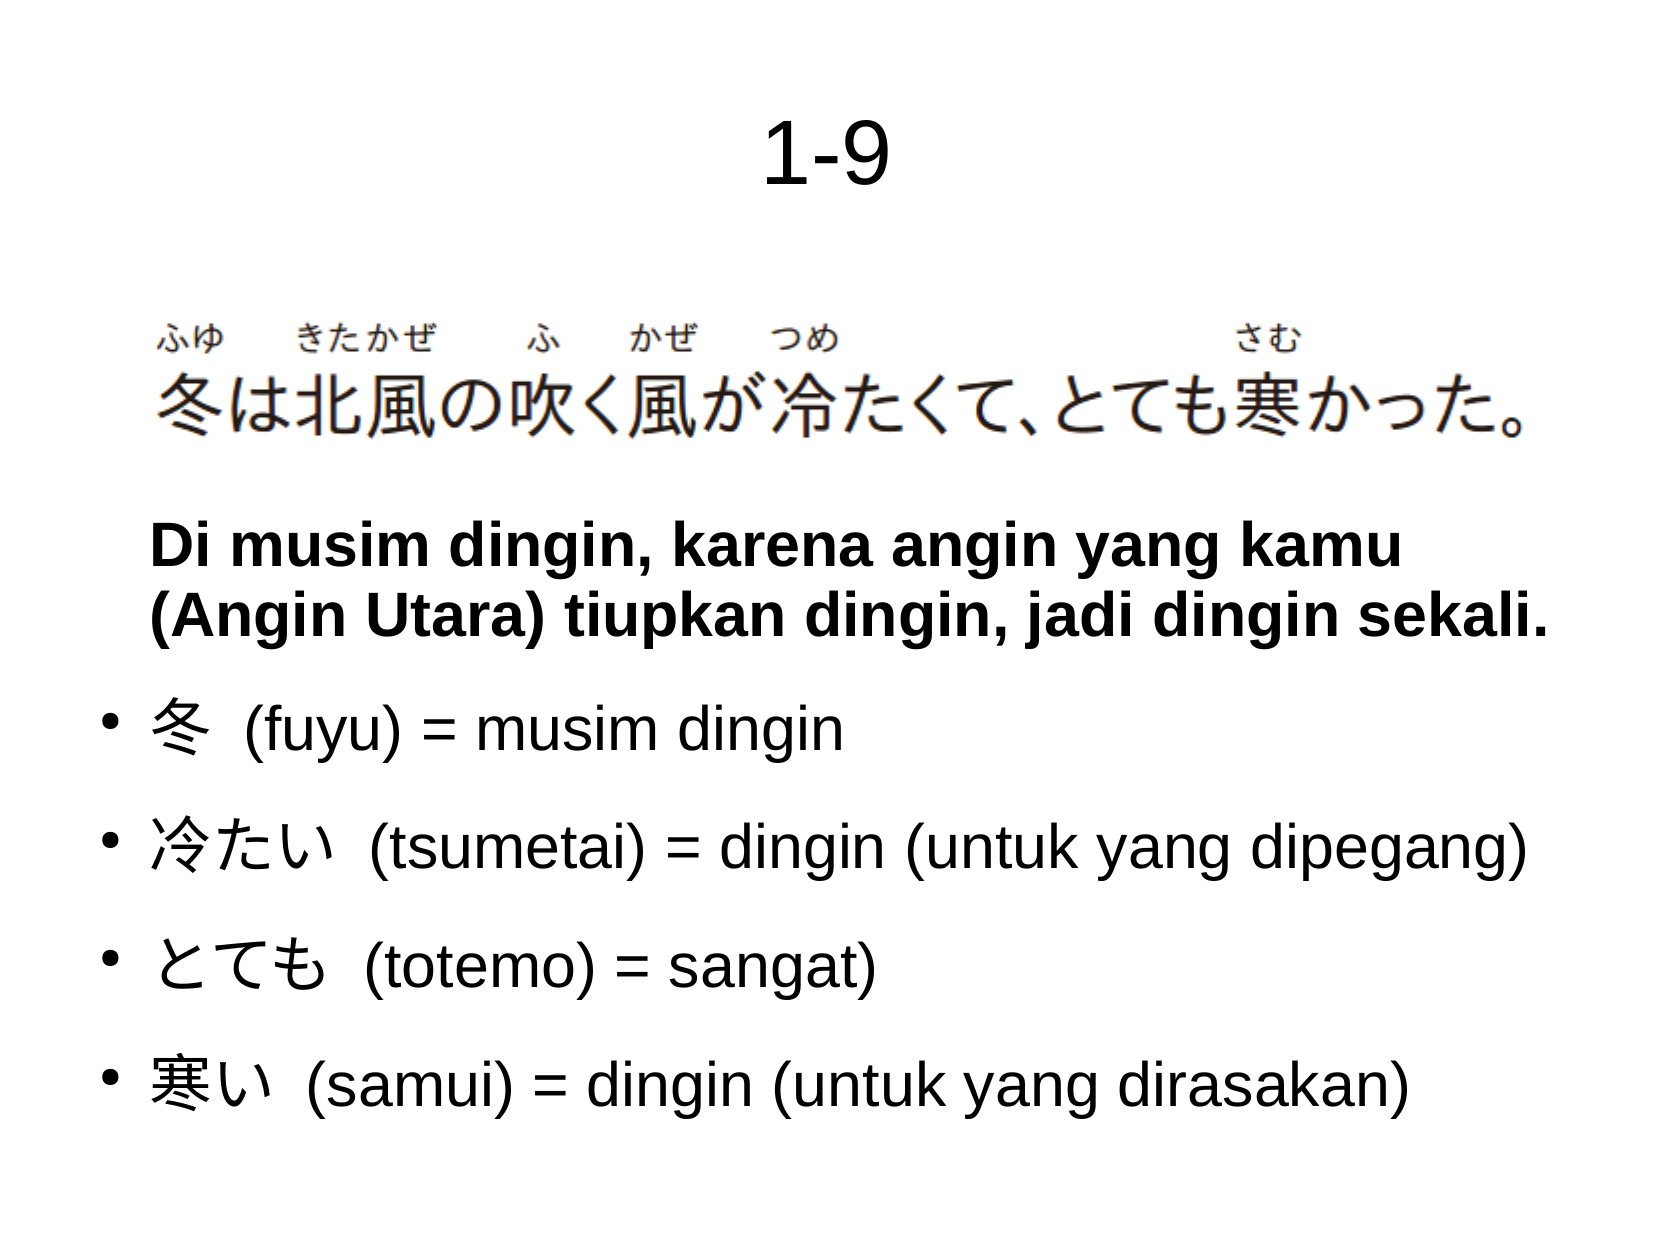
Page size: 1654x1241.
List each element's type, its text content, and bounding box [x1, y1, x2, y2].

list Di musim dingin, karena angin yang kamu (Angin Utara) tiupkan dingin, jadi dingin sekali. 冬 (fuyu) = musim dingin 冷たい (tsumetai) = dingin (untuk yang dipegang) とても (totemo) = sangat) 寒い (samui) = dingin (untuk yang dirasakan) [82, 510, 1571, 1186]
picture [146, 310, 1535, 451]
title 1-9 [82, 49, 1571, 257]
